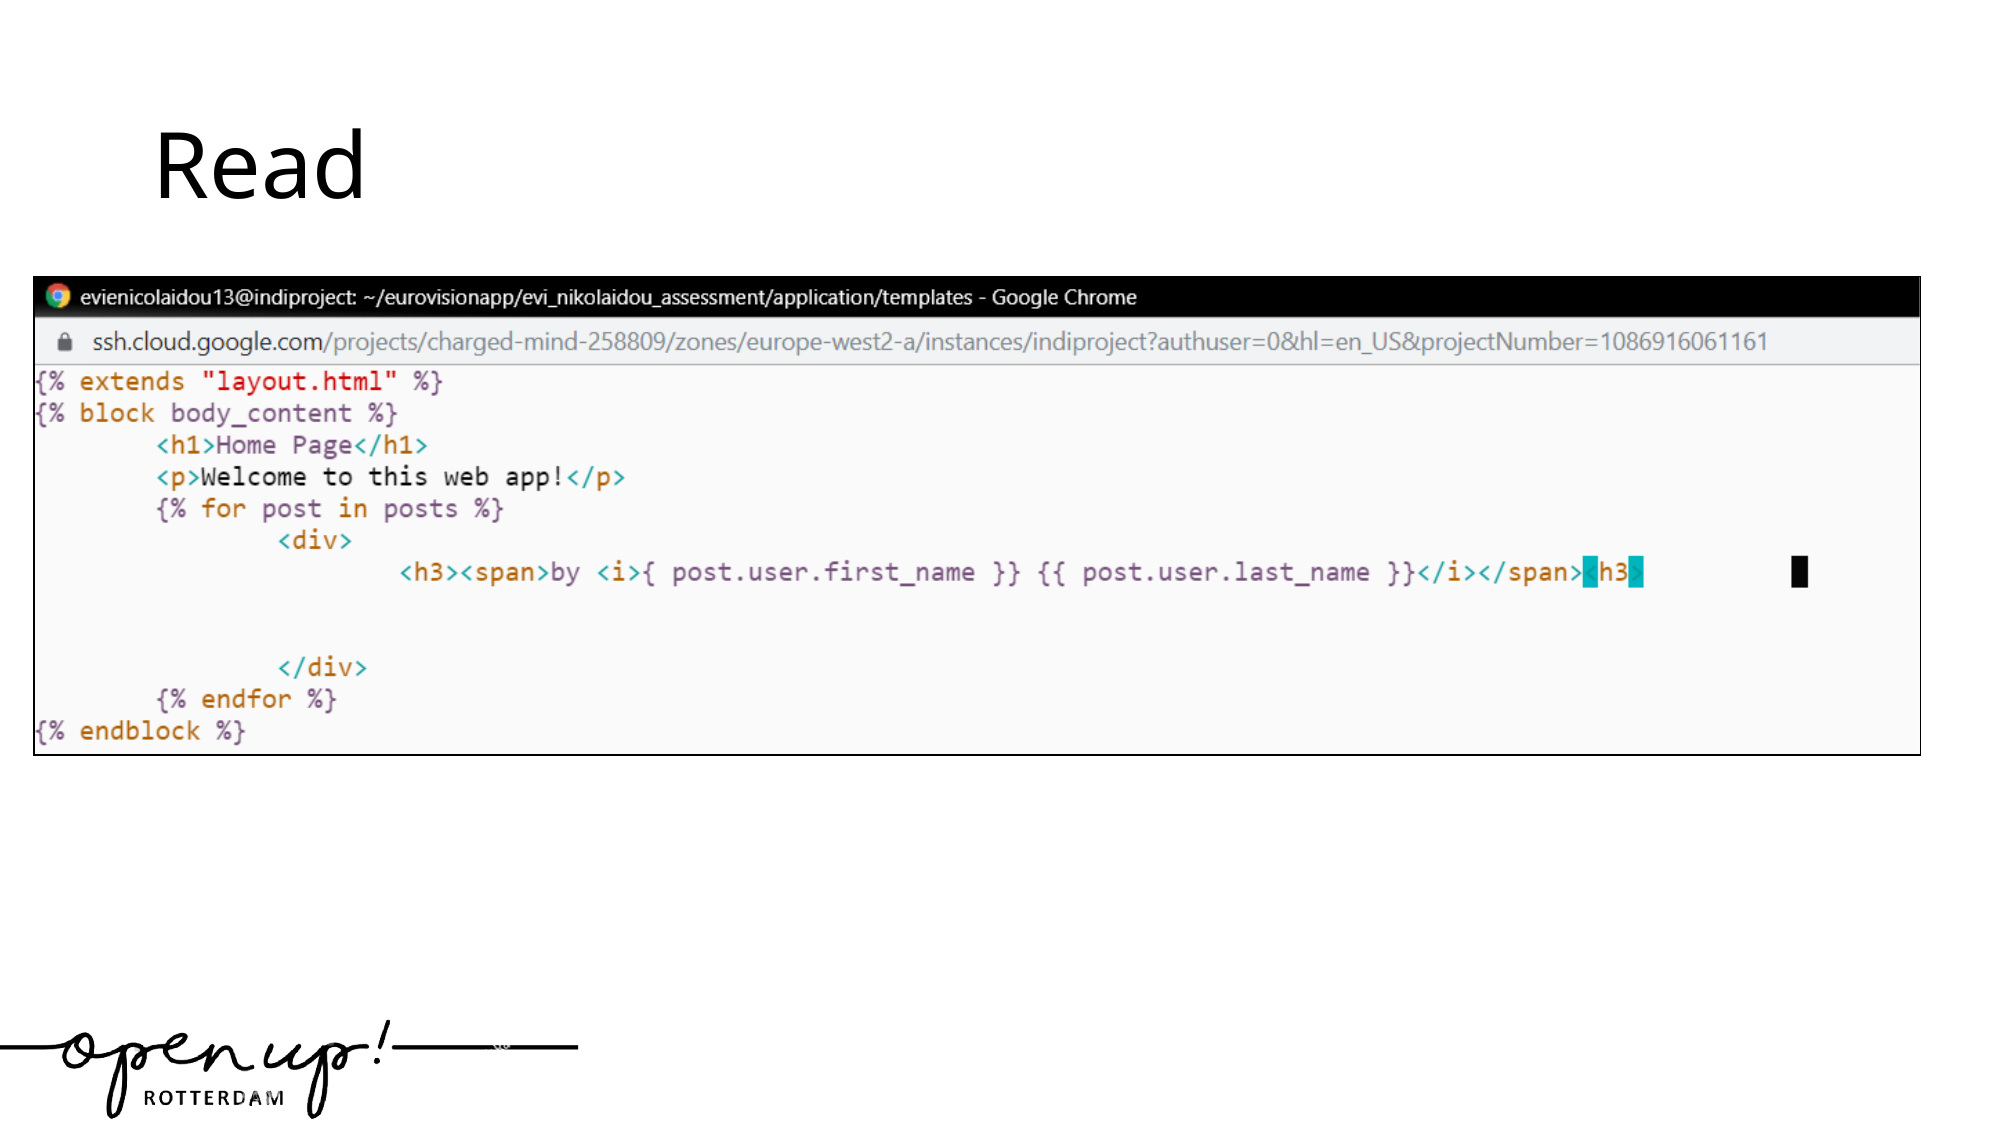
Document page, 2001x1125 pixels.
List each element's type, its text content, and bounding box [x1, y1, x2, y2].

picture [0, 1019, 579, 1125]
title Read [137, 59, 1863, 276]
picture [34, 277, 1920, 755]
